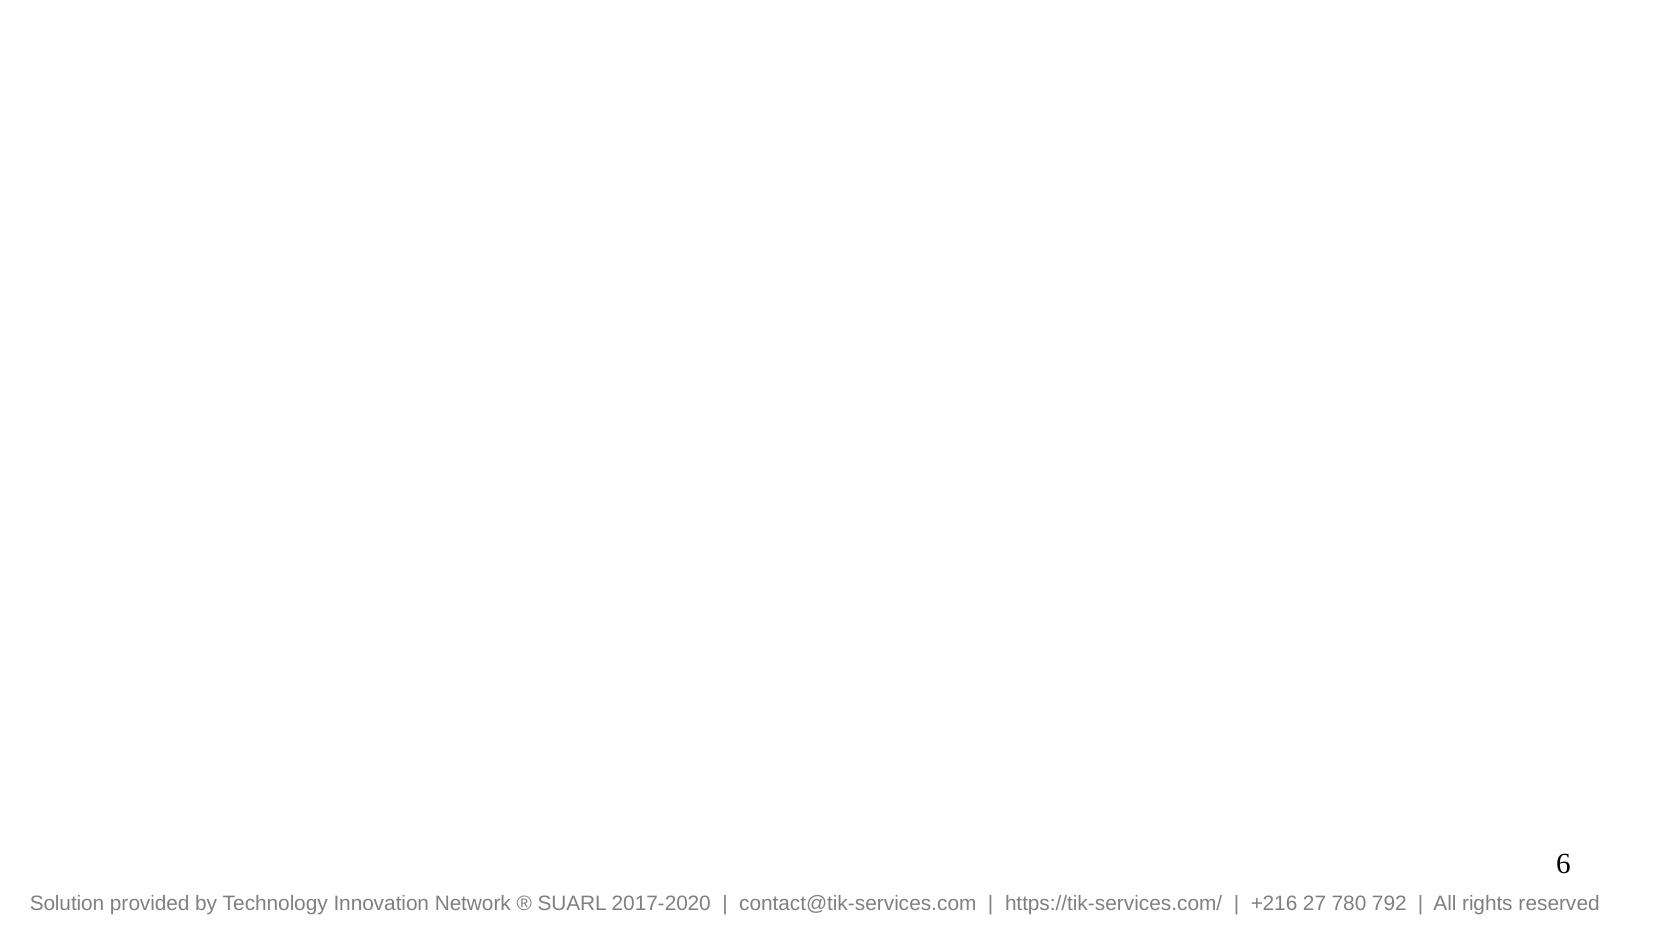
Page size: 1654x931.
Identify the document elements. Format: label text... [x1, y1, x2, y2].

text_box Solution provided by Technology Innovation Network ® SUARL 2017-2020 | contact@tik-services.com | https://tik-services.com/ | +216 27 780 792 | All rights reserved [15, 884, 1636, 923]
